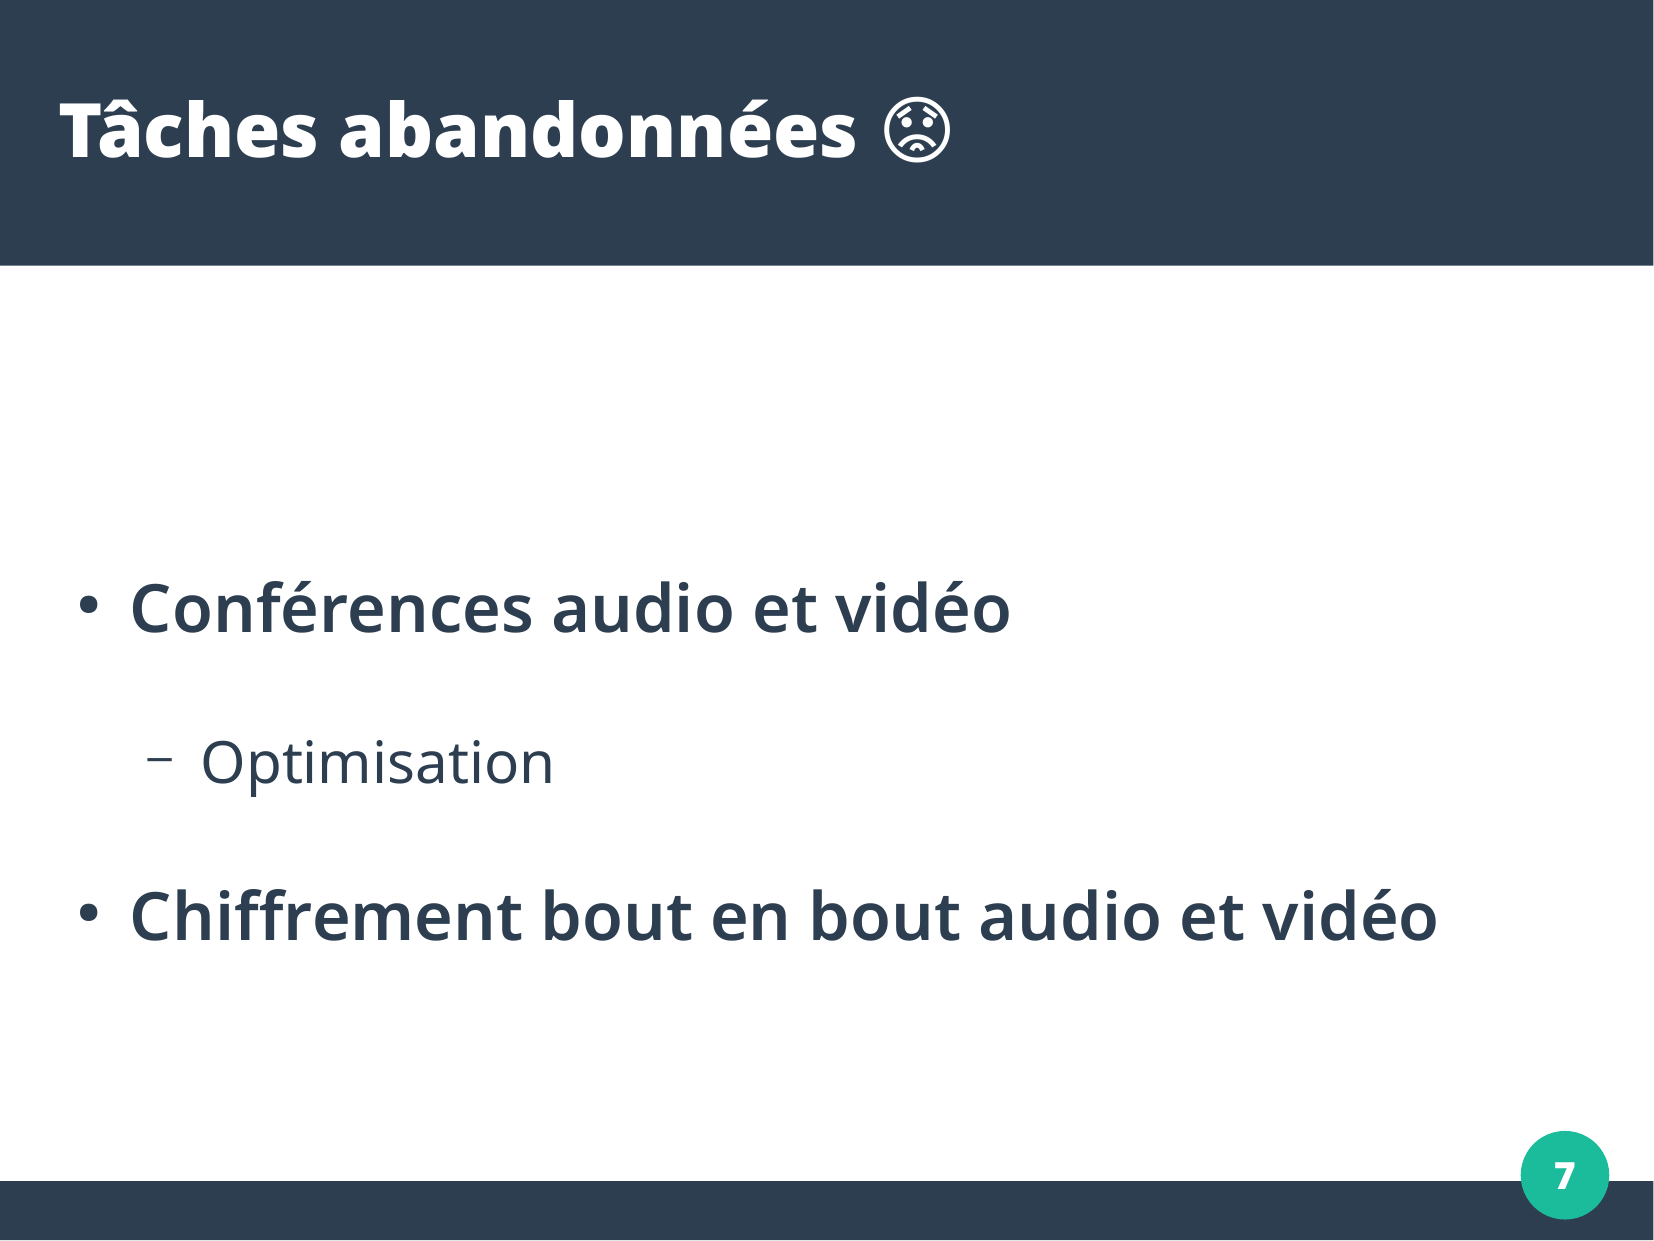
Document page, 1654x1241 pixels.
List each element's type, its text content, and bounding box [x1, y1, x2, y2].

list Conférences audio et vidéo Optimisation Chiffrement bout en bout audio et vidéo [59, 324, 1595, 1152]
title Tâches abandonnées 😟 [59, 49, 1595, 207]
